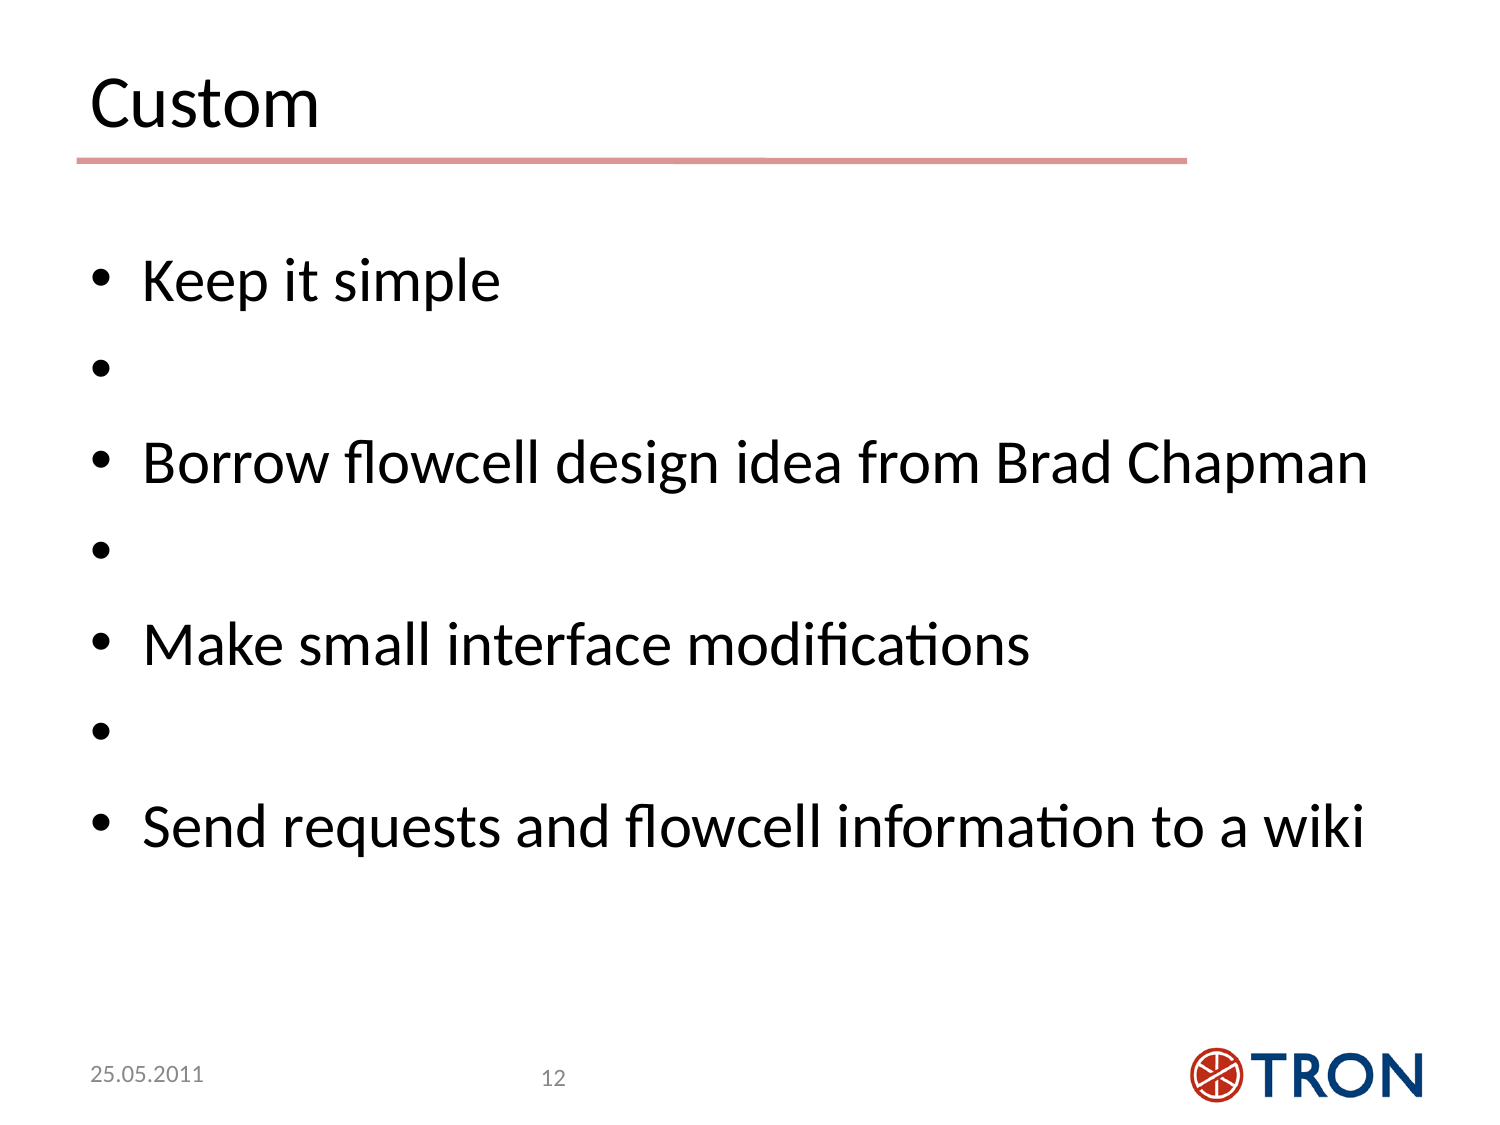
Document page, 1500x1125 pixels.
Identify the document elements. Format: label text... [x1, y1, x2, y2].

list Keep it simple Borrow flowcell design idea from Brad Chapman Make small interface modifications Send requests and flowcell information to a wiki [75, 231, 1426, 975]
text_box [525, 1046, 876, 1107]
text_box 25.05.2011 [75, 1042, 426, 1103]
title Custom [75, 45, 1426, 150]
